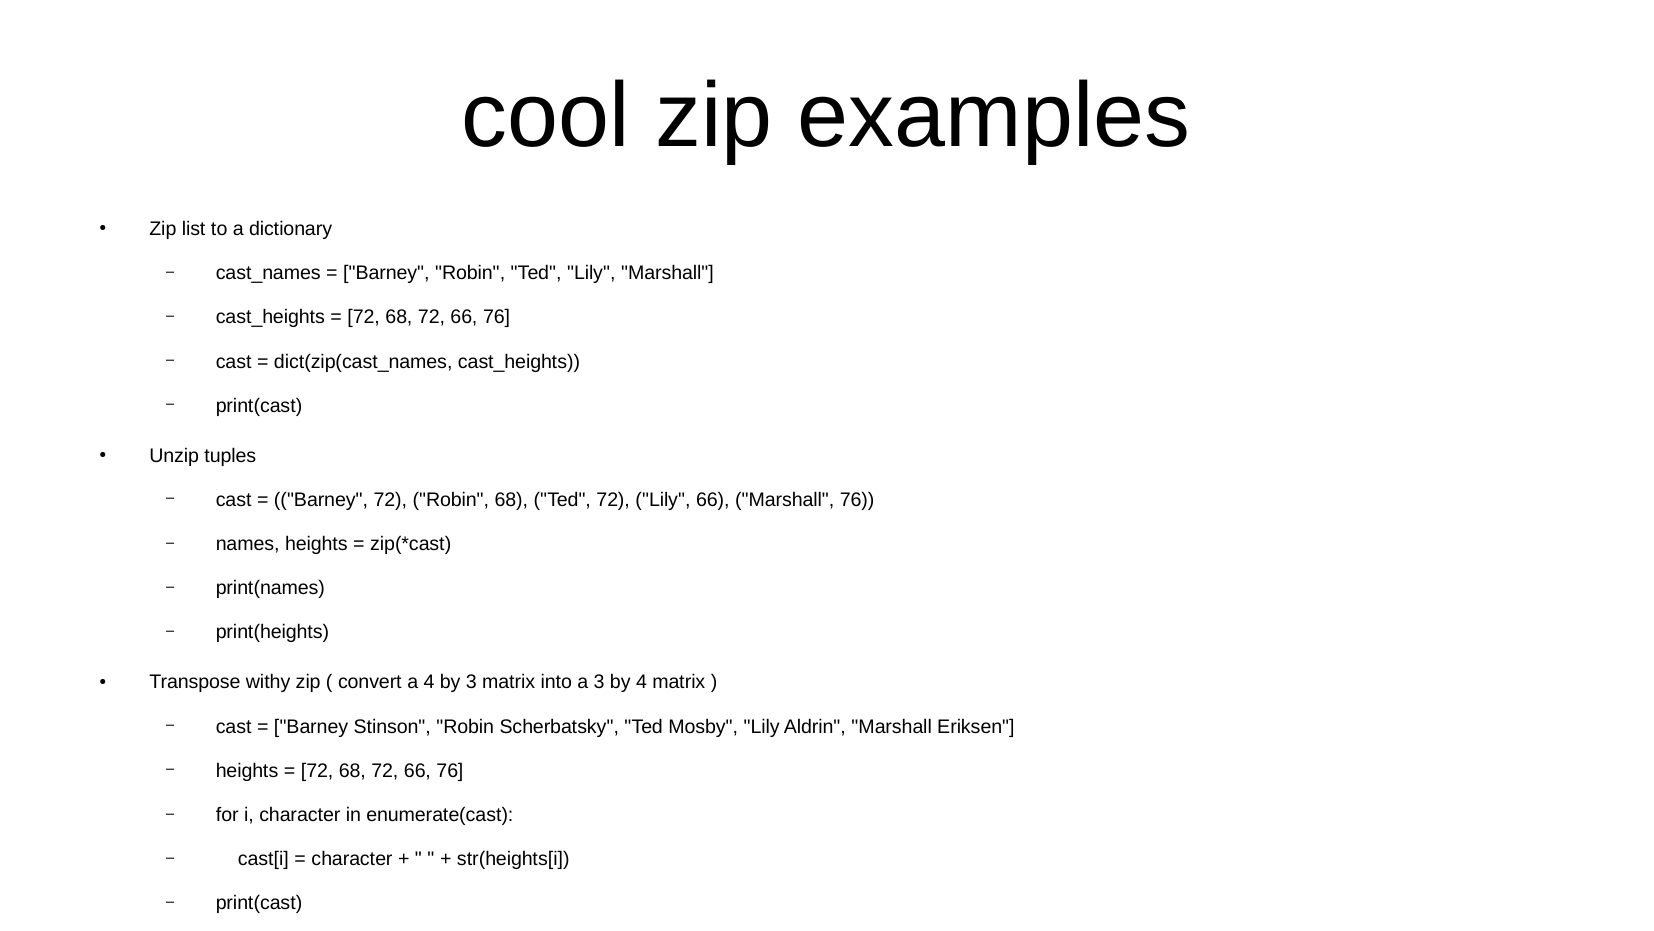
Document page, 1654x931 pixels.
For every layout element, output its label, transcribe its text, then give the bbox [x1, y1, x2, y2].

list Zip list to a dictionary cast_names = ["Barney", "Robin", "Ted", "Lily", "Marshall"] cast_heights = [72, 68, 72, 66, 76] cast = dict(zip(cast_names, cast_heights)) print(cast) Unzip tuples cast = (("Barney", 72), ("Robin", 68), ("Ted", 72), ("Lily", 66), ("Marshall", 76)) names, heights = zip(*cast) print(names) print(heights) Transpose withy zip ( convert a 4 by 3 matrix into a 3 by 4 matrix ) cast = ["Barney Stinson", "Robin Scherbatsky", "Ted Mosby", "Lily Aldrin", "Marshall Eriksen"] heights = [72, 68, 72, 66, 76] for i, character in enumerate(cast): cast[i] = character + " " + str(heights[i]) print(cast) [82, 217, 1571, 916]
title cool zip examples [82, 37, 1571, 193]
